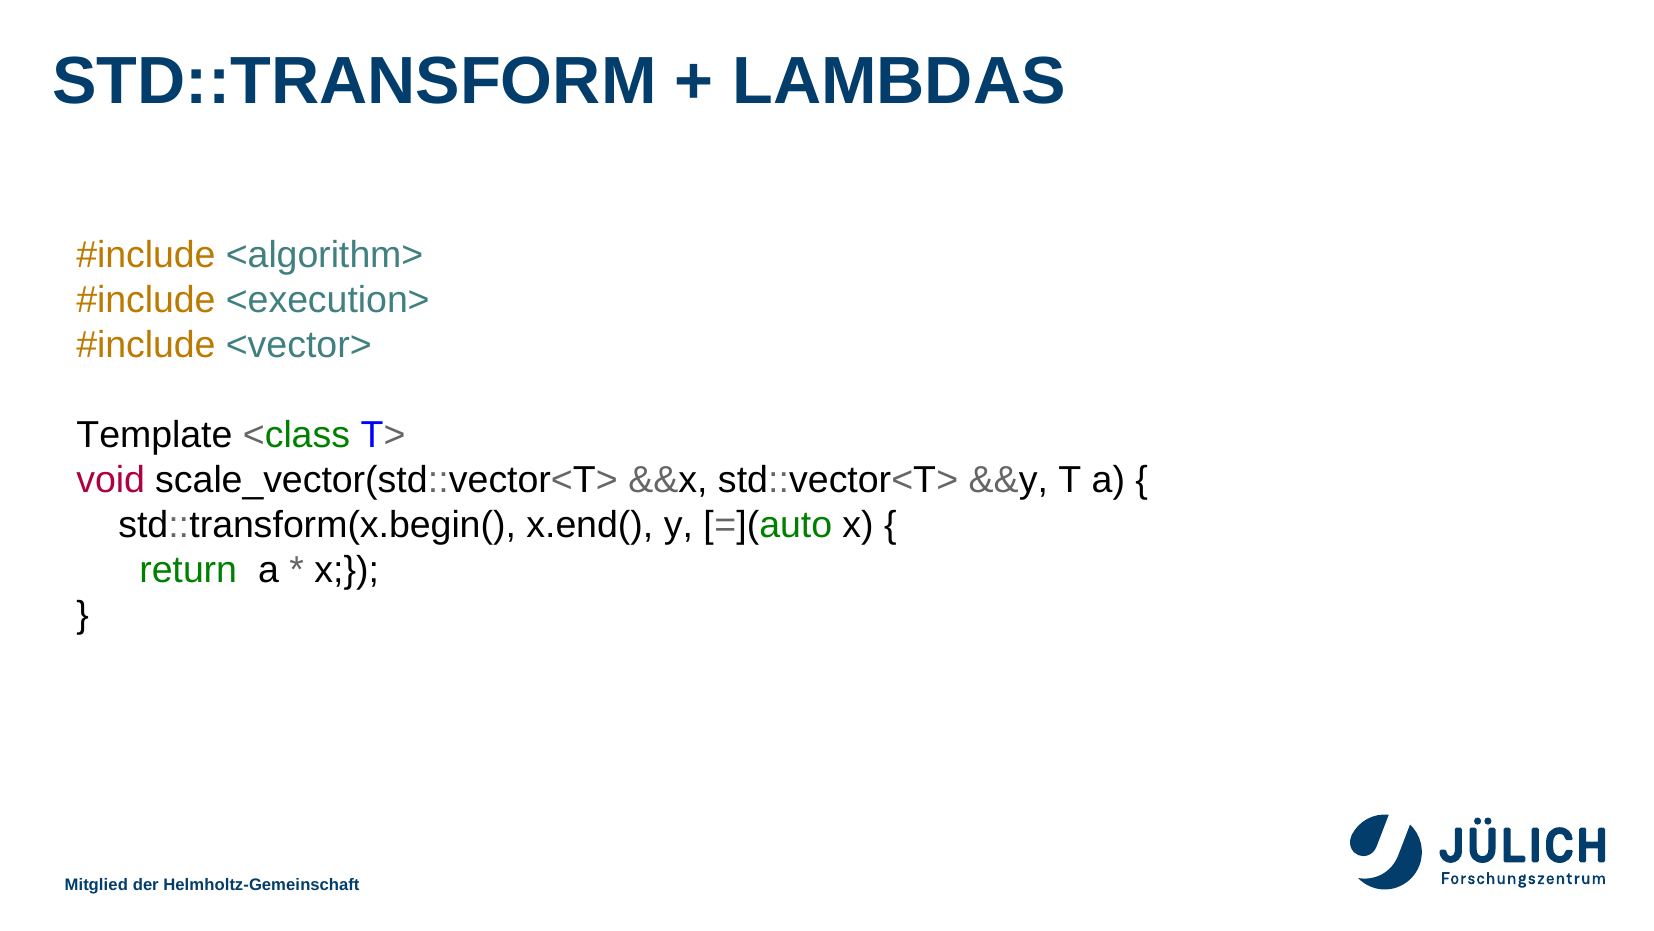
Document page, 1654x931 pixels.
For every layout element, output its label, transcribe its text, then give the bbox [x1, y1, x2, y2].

text_box #include <algorithm> #include <execution> #include <vector> Template <class T> void scale_vector(std::vector<T> &&x, std::vector<T> &&y, T a) { std::transform(x.begin(), x.end(), y, [=](auto x) { return a * x;}); } [61, 222, 1280, 688]
title std::transform + lambdas [52, 43, 1606, 194]
